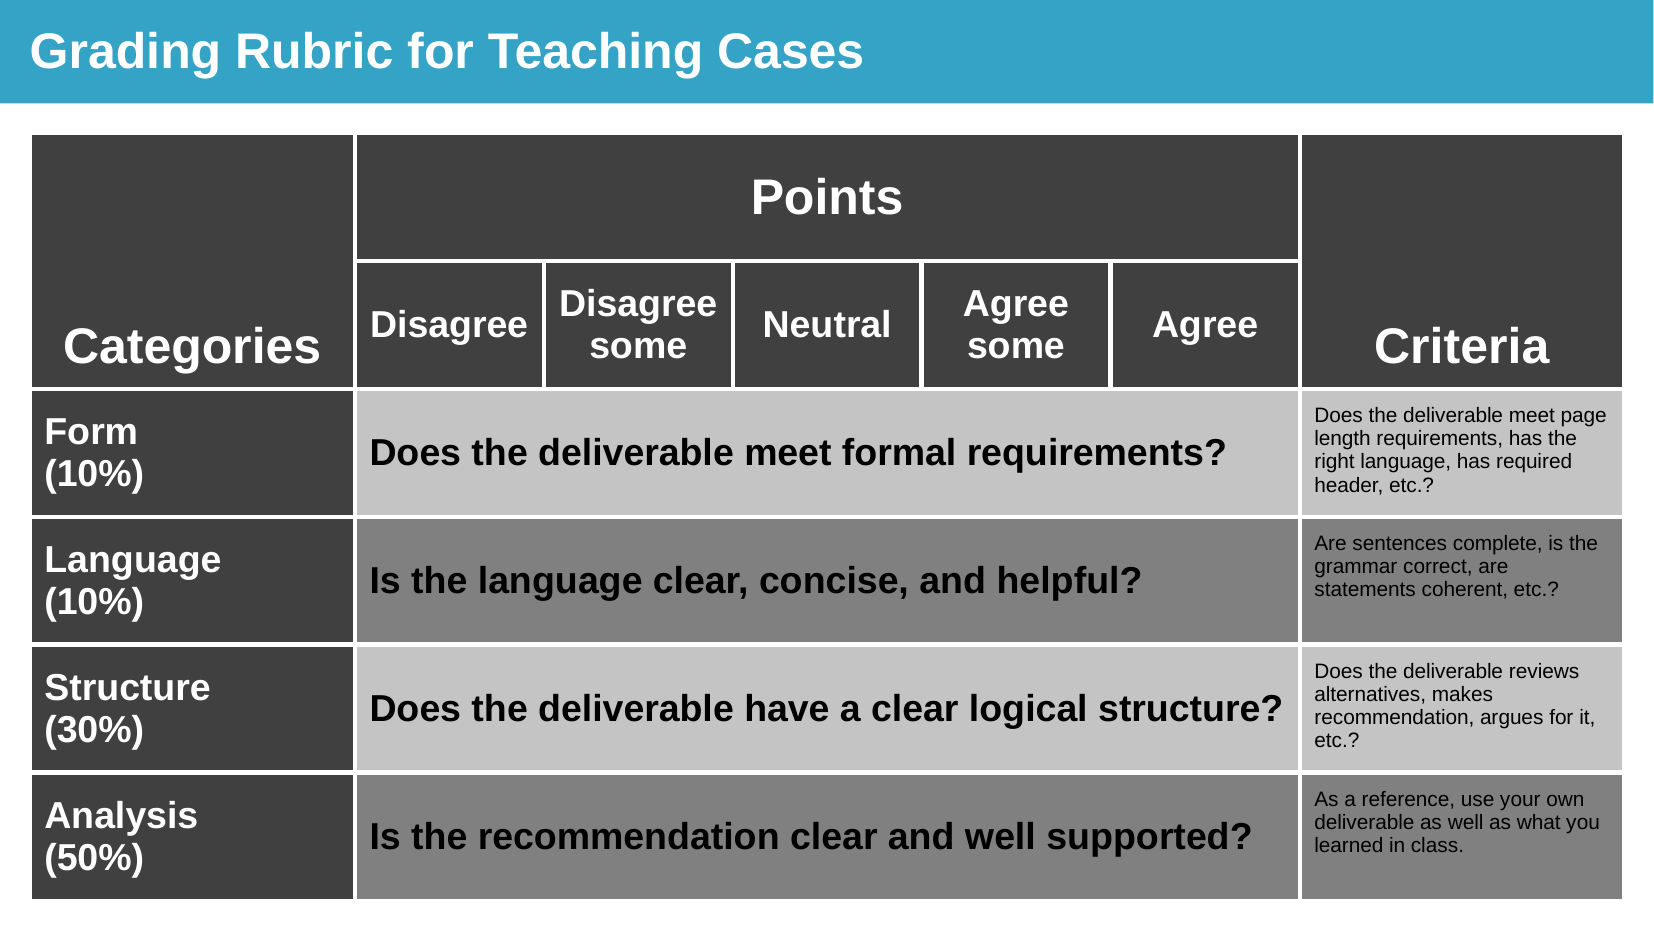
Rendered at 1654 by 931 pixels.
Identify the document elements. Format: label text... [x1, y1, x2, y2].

table_cell Is the recommendation clear and well supported? [357, 775, 1298, 899]
title Grading Rubric for Teaching Cases [0, 0, 1654, 104]
table_cell Does the deliverable meet formal requirements? [357, 391, 1298, 515]
table_header Points [357, 135, 1298, 259]
table_cell Disagree [357, 263, 542, 387]
table_cell Agree some [924, 263, 1108, 387]
table_cell Does the deliverable reviews alternatives, makes recommendation, argues for it, etc.? [1302, 647, 1622, 770]
table_cell Does the deliverable have a clear logical structure? [357, 647, 1298, 770]
table_cell Disagree some [546, 263, 731, 387]
table_cell Form (10%) [32, 391, 353, 515]
table_cell Analysis (50%) [32, 775, 353, 899]
table_cell Is the language clear, concise, and helpful? [357, 519, 1298, 642]
table_cell Neutral [735, 263, 919, 387]
table_header Categories [32, 135, 353, 387]
table_cell Structure (30%) [32, 647, 353, 770]
table_cell Are sentences complete, is the grammar correct, are statements coherent, etc.? [1302, 519, 1622, 642]
table_cell Agree [1113, 263, 1298, 387]
table_cell As a reference, use your own deliverable as well as what you learned in class. [1302, 775, 1622, 899]
table_cell Does the deliverable meet page length requirements, has the right language, has required header, etc.? [1302, 391, 1622, 515]
table_header Criteria [1302, 135, 1622, 387]
table_cell Language (10%) [32, 519, 353, 642]
